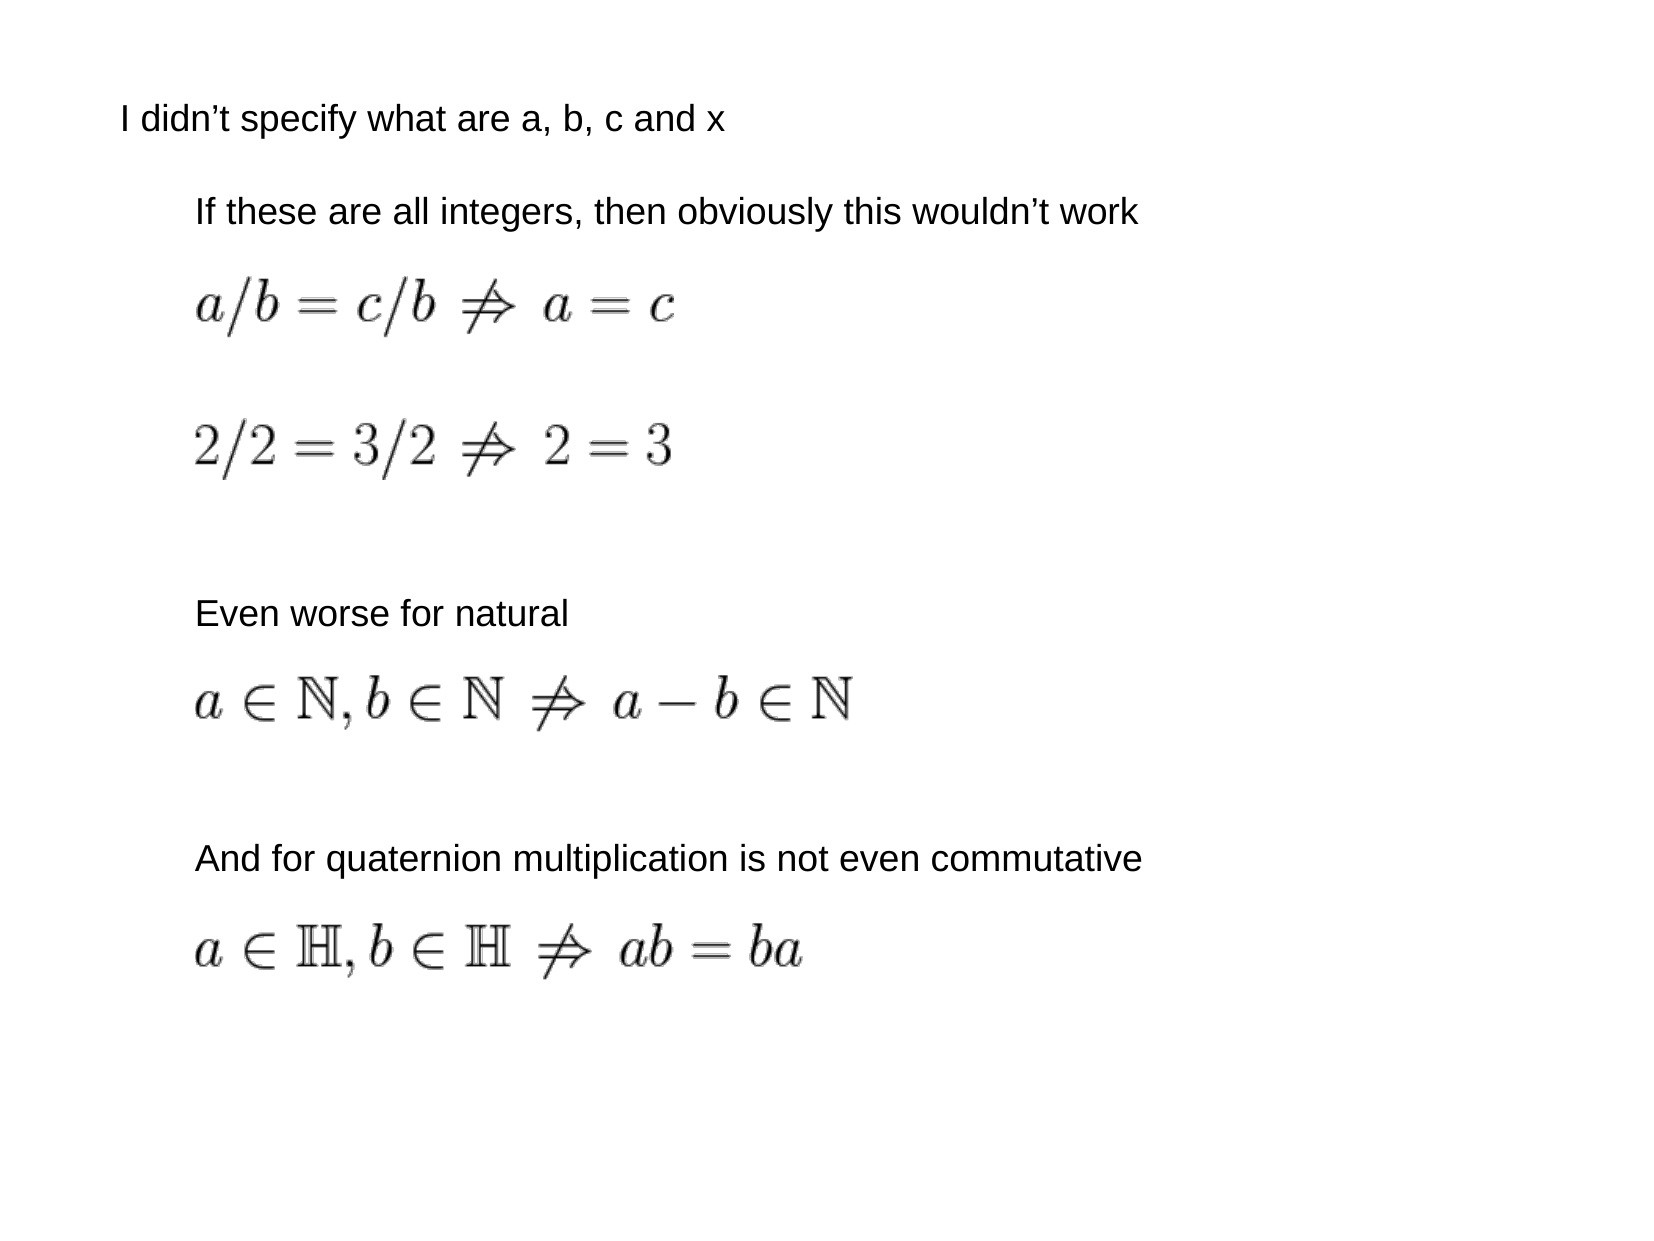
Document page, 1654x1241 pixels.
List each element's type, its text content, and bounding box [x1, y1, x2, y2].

text_box Even worse for natural [180, 585, 585, 642]
text_box I didn’t specify what are a, b, c and x [105, 90, 741, 147]
picture [195, 276, 674, 481]
text_box If these are all integers, then obviously this wouldn’t work [180, 183, 1155, 241]
text_box And for quaternion multiplication is not even commutative [180, 830, 1159, 888]
picture [195, 674, 853, 733]
picture [195, 922, 803, 981]
